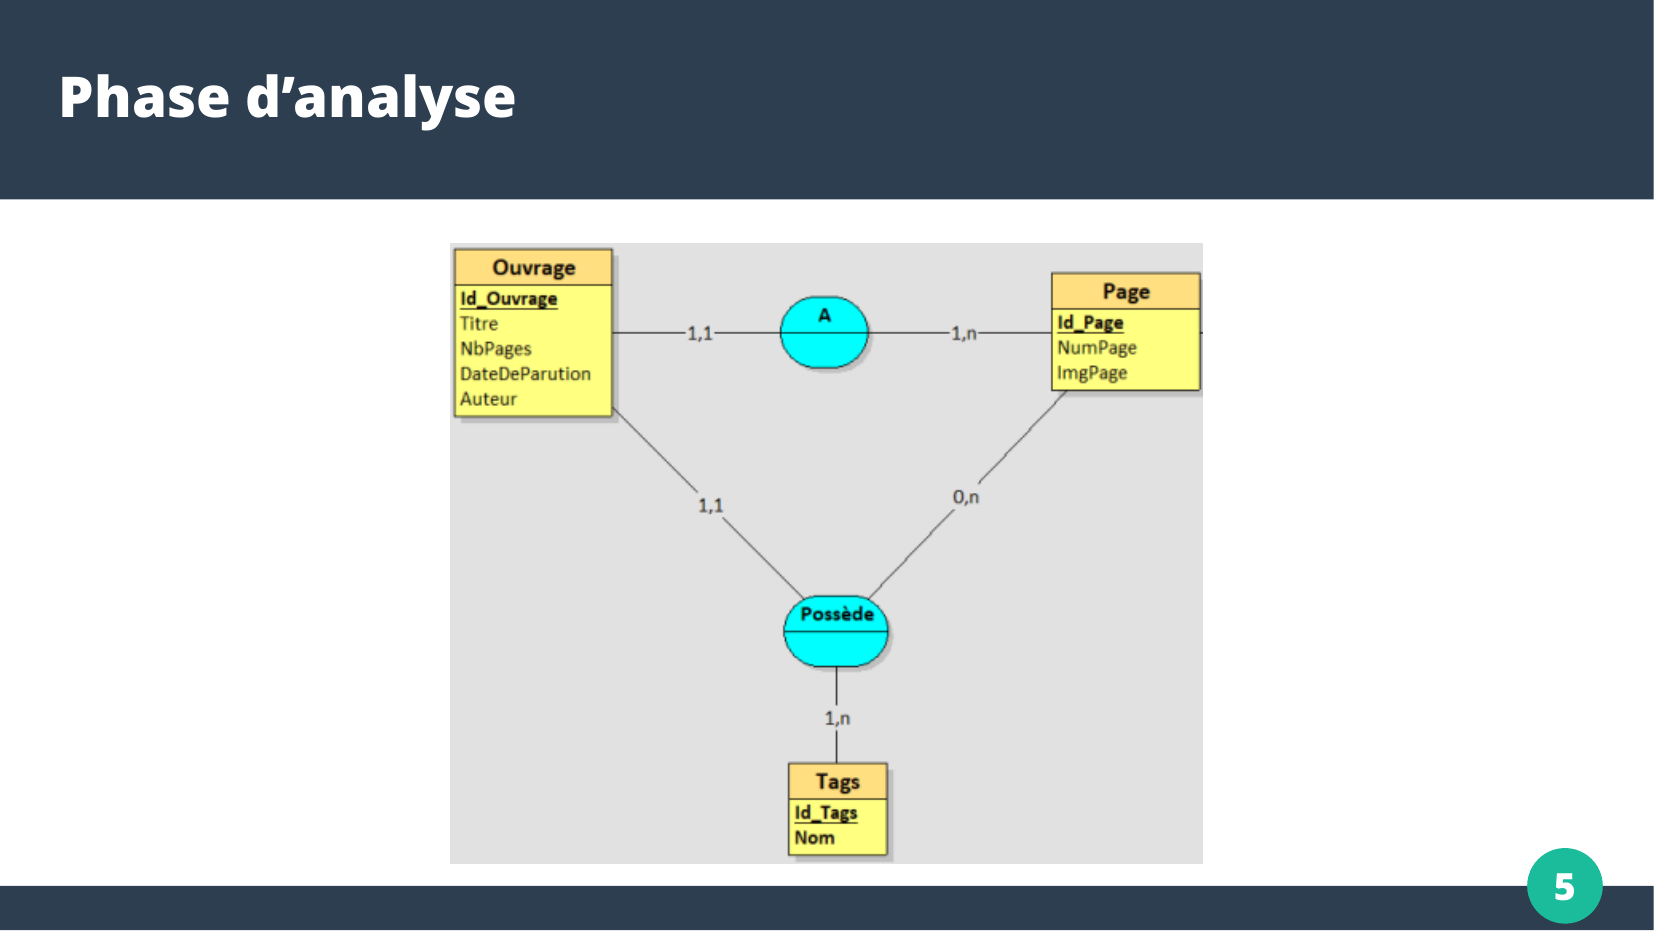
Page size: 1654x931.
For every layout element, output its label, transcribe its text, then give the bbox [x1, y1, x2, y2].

title Phase d’analyse [59, 37, 1595, 155]
picture [450, 243, 1203, 864]
